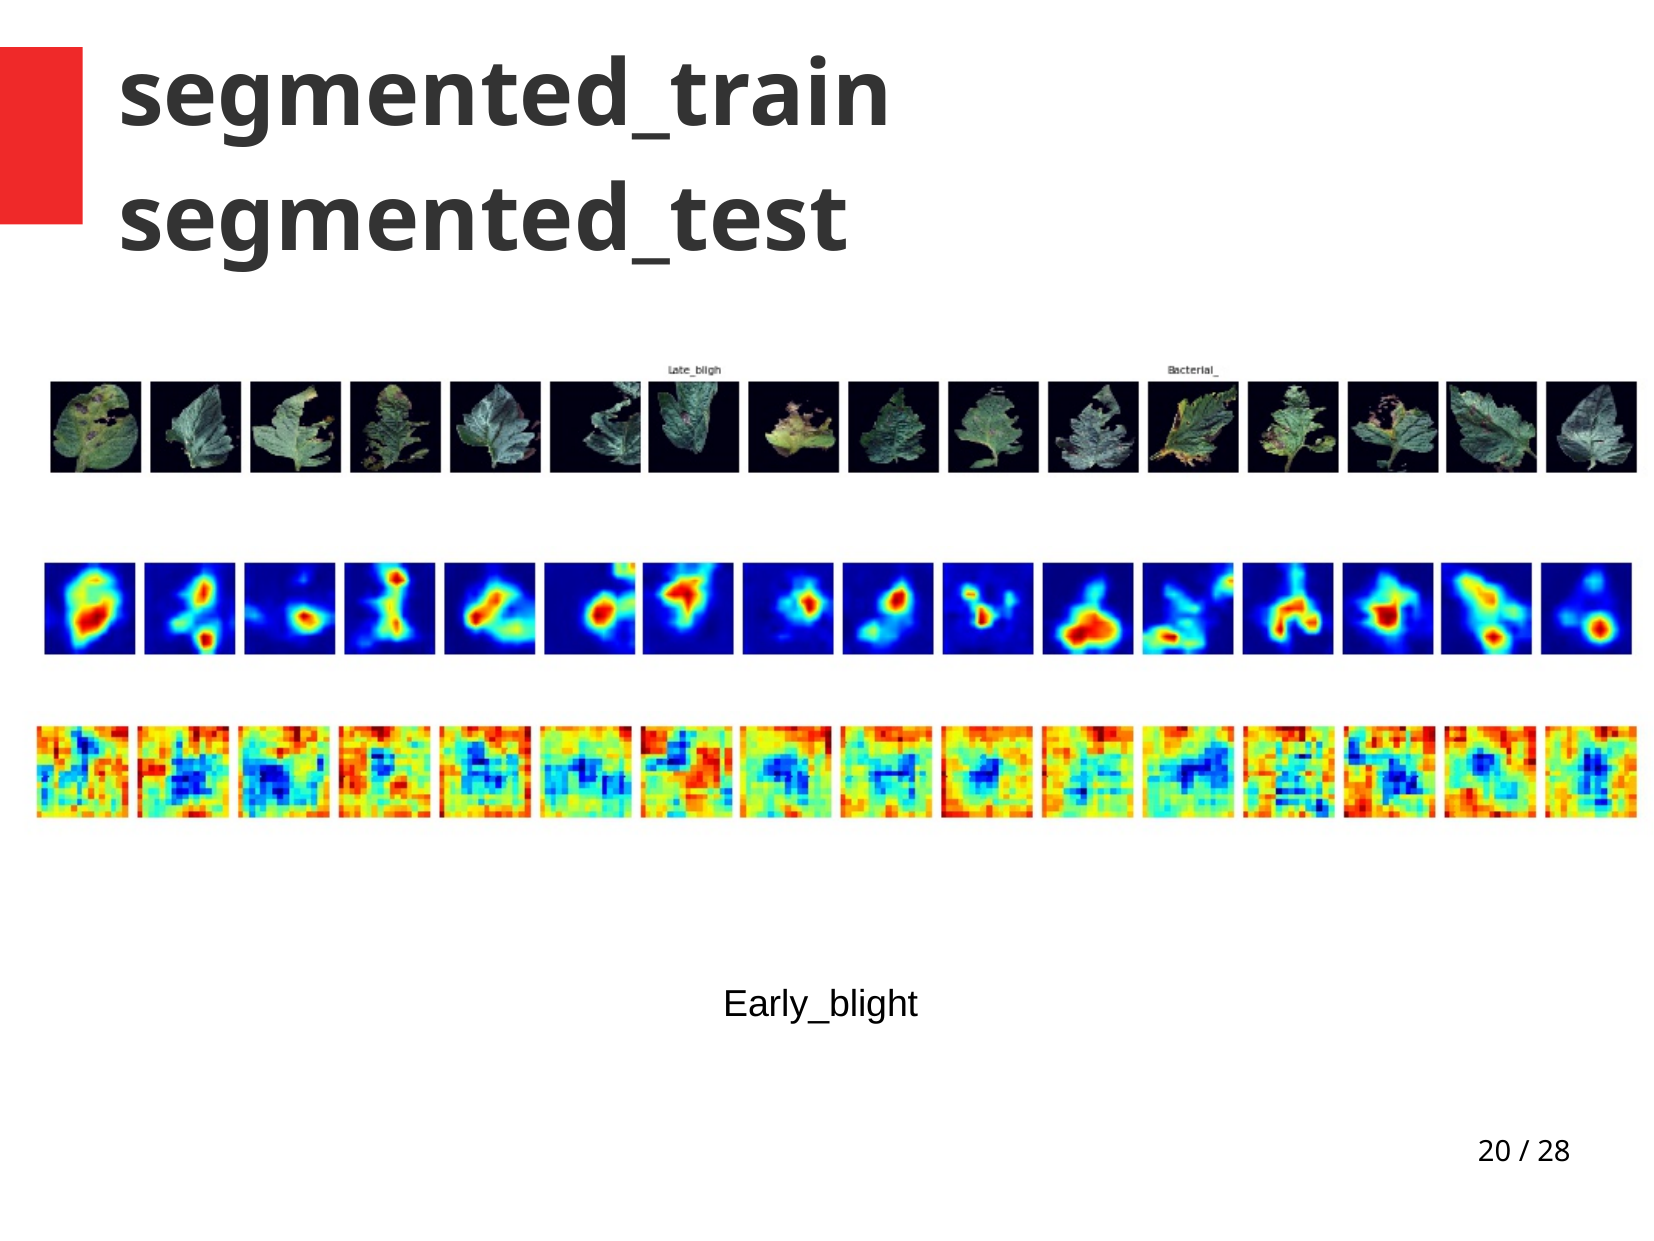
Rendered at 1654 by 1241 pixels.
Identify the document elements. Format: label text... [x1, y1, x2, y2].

picture [0, 354, 1654, 511]
picture [0, 711, 1654, 856]
text_box Early_blight [708, 975, 934, 1032]
title segmented_train segmented_test [118, 45, 1571, 260]
picture [0, 546, 1649, 692]
